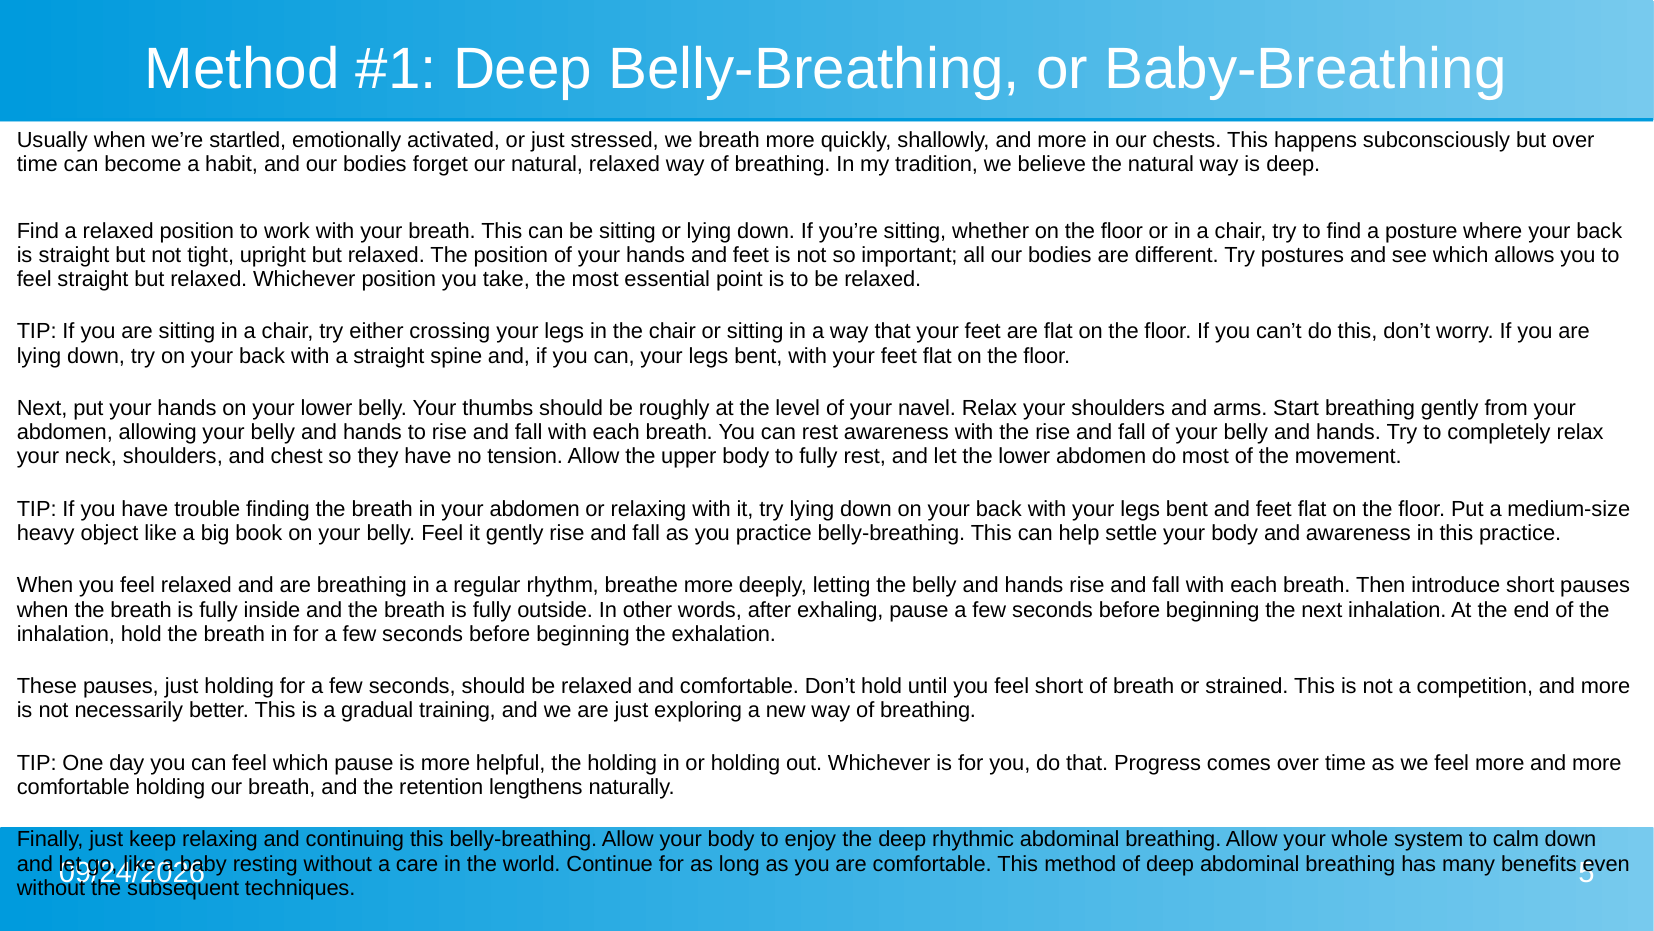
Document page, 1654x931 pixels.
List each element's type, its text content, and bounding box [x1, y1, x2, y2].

title Method #1: Deep Belly-Breathing, or Baby-Breathing [59, 29, 1595, 108]
text_box Usually when we’re startled, emotionally activated, or just stressed, we breath more quickly, shallowly, and more in our chests. This happens subconsciously but over time can become a habit, and our bodies forget our natural, relaxed way of breathing. In my tradition, we believe the natural way is deep. Find a relaxed position to work with your breath. This can be sitting or lying down. If you’re sitting, whether on the floor or in a chair, try to find a posture where your back is straight but not tight, upright but relaxed. The position of your hands and feet is not so important; all our bodies are different. Try postures and see which allows you to feel straight but relaxed. Whichever position you take, the most essential point is to be relaxed. TIP: If you are sitting in a chair, try either crossing your legs in the chair or sitting in a way that your feet are flat on the floor. If you can’t do this, don’t worry. If you are lying down, try on your back with a straight spine and, if you can, your legs bent, with your feet flat on the floor. Next, put your hands on your lower belly. Your thumbs should be roughly at the level of your navel. Relax your shoulders and arms. Start breathing gently from your abdomen, allowing your belly and hands to rise and fall with each breath. You can rest awareness with the rise and fall of your belly and hands. Try to completely relax your neck, shoulders, and chest so they have no tension. Allow the upper body to fully rest, and let the lower abdomen do most of the movement. TIP: If you have trouble finding the breath in your abdomen or relaxing with it, try lying down on your back with your legs bent and feet flat on the floor. Put a medium-size heavy object like a big book on your belly. Feel it gently rise and fall as you practice belly-breathing. This can help settle your body and awareness in this practice. When you feel relaxed and are breathing in a regular rhythm, breathe more deeply, letting the belly and hands rise and fall with each breath. Then introduce short pauses when the breath is fully inside and the breath is fully outside. In other words, after exhaling, pause a few seconds before beginning the next inhalation. At the end of the inhalation, hold the breath in for a few seconds before beginning the exhalation. These pauses, just holding for a few seconds, should be relaxed and comfortable. Don’t hold until you feel short of breath or strained. This is not a competition, and more is not necessarily better. This is a gradual training, and we are just exploring a new way of breathing. TIP: One day you can feel which pause is more helpful, the holding in or holding out. Whichever is for you, do that. Progress comes over time as we feel more and more comfortable holding our breath, and the retention lengthens naturally. Finally, just keep relaxing and continuing this belly-breathing. Allow your body to enjoy the deep rhythmic abdominal breathing. Allow your whole system to calm down and let go, like a baby resting without a care in the world. Continue for as long as you are comfortable. This method of deep abdominal breathing has many benefits even without the subsequent techniques. [2, 120, 1651, 931]
